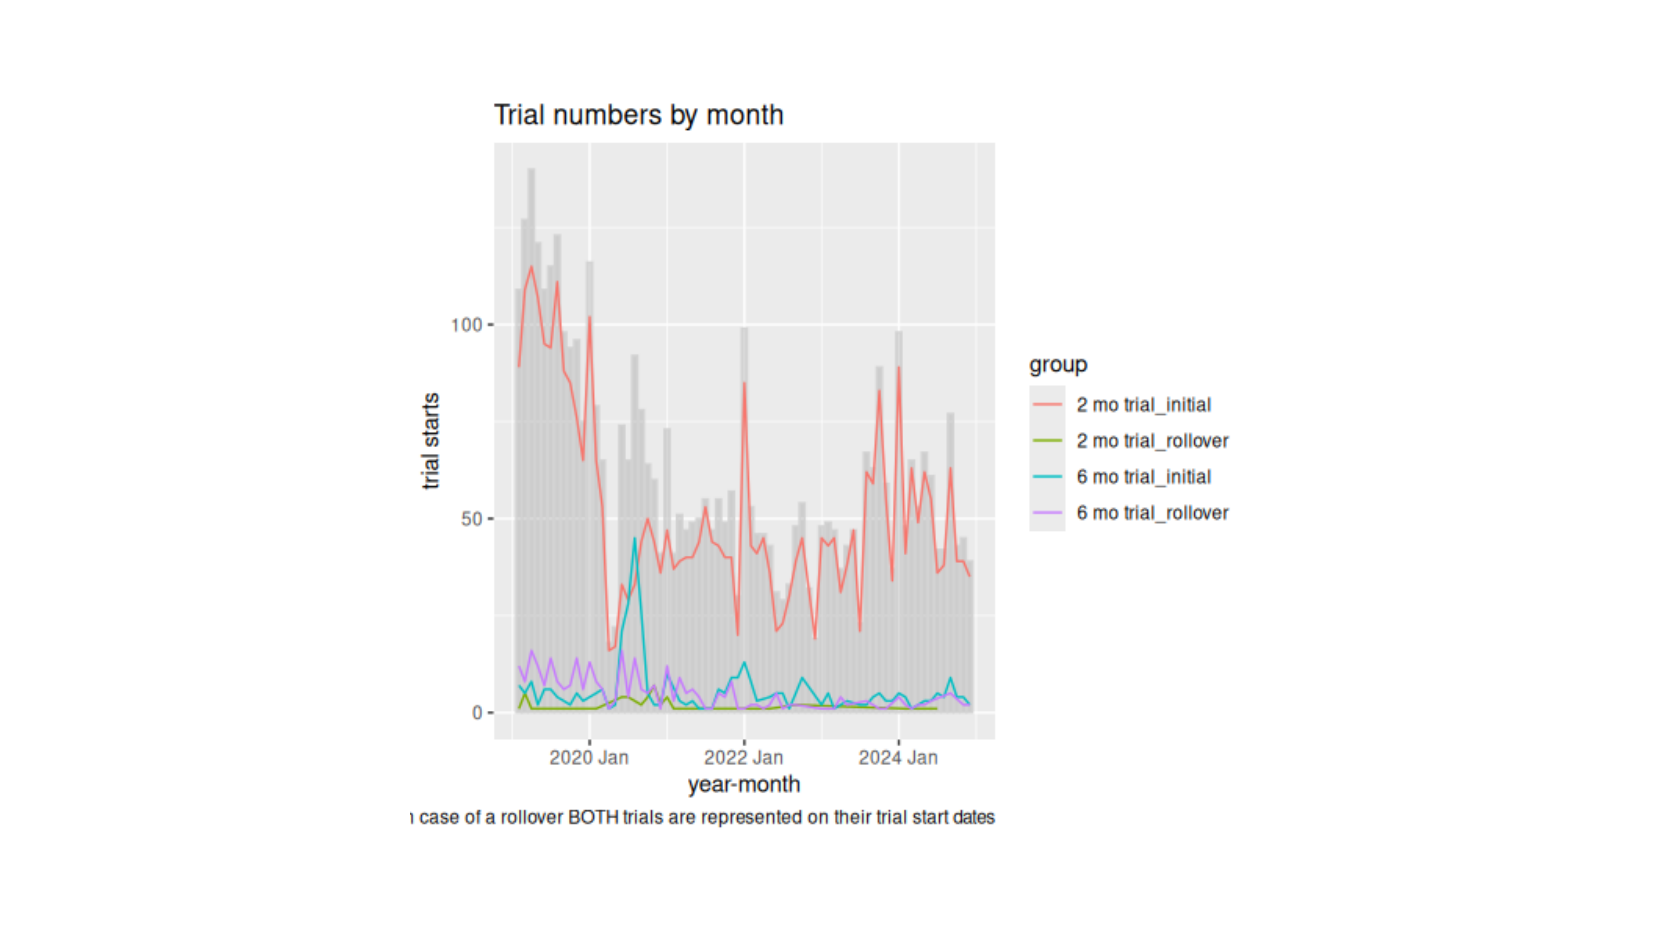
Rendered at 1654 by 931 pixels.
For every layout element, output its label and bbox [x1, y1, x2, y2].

picture [410, 93, 1252, 840]
